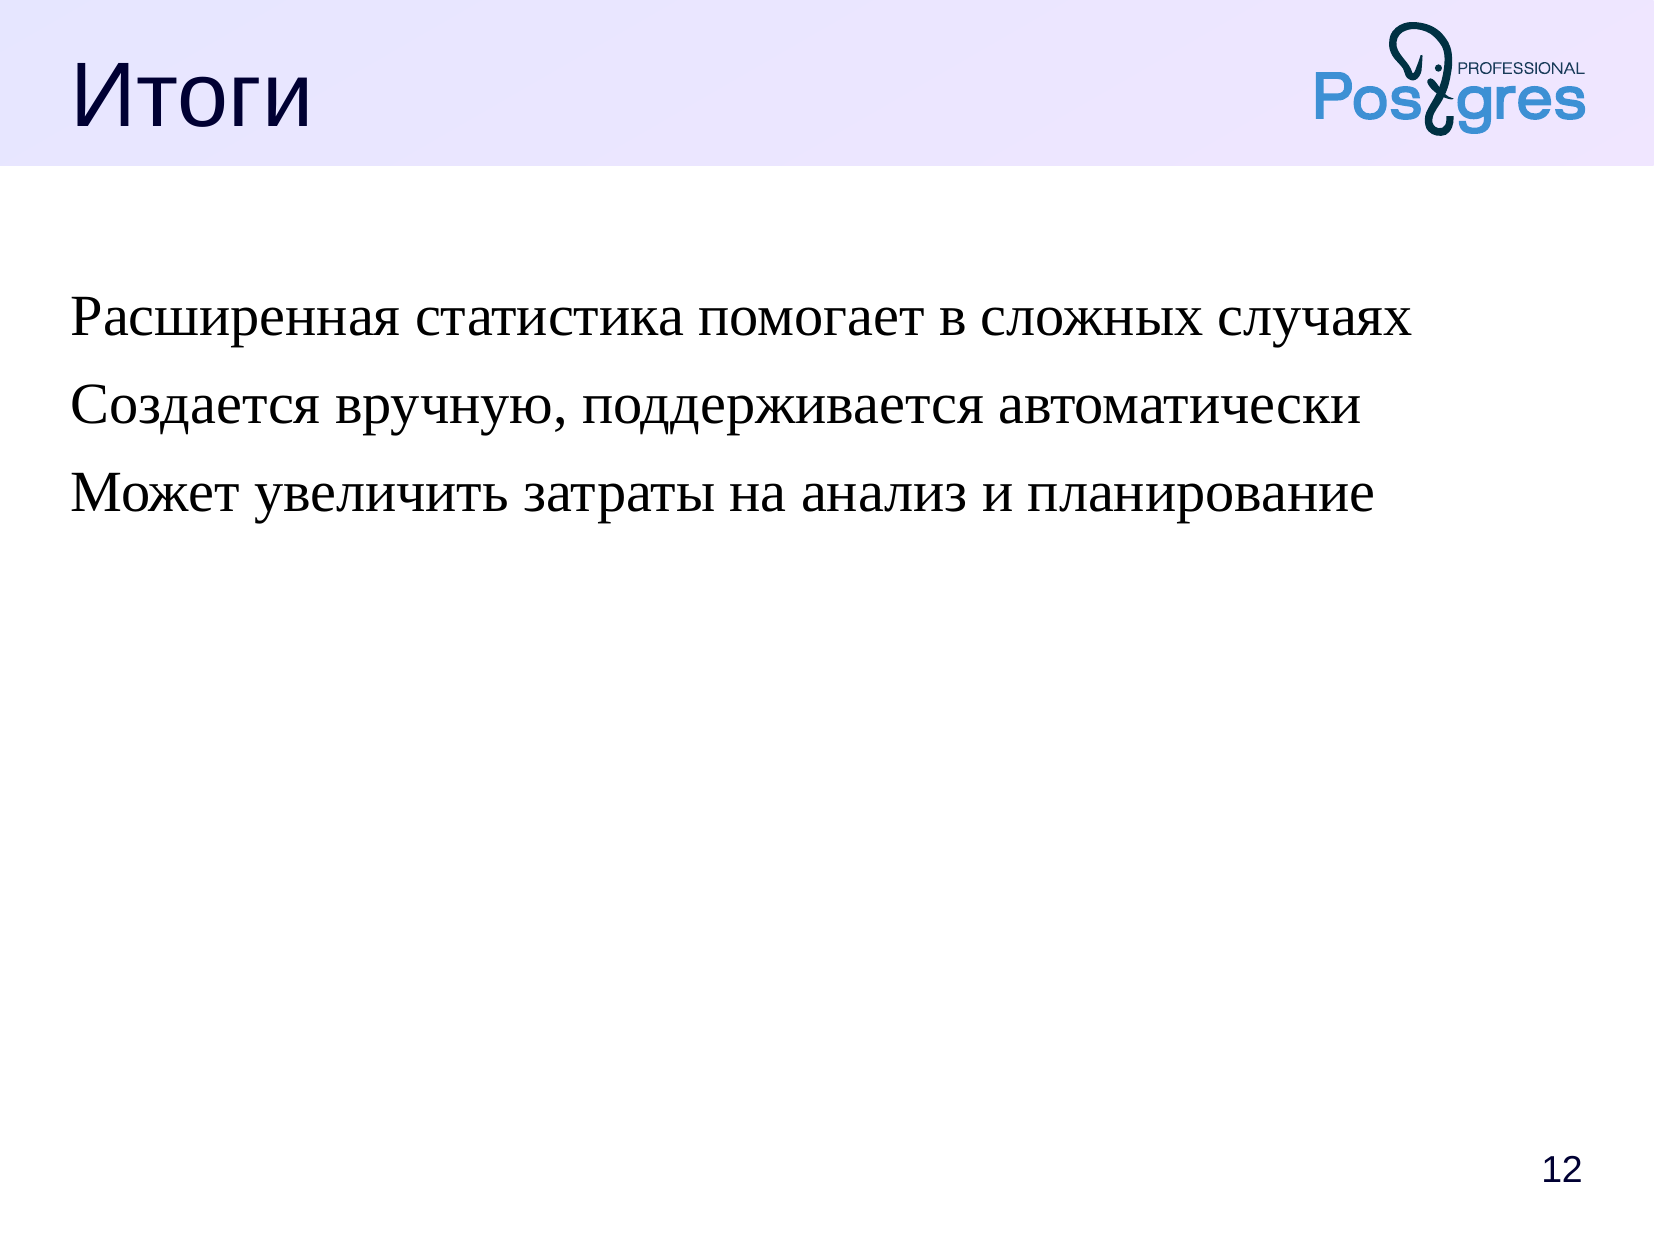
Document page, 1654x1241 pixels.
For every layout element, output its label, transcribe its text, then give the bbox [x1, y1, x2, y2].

list Расширенная статистика помогает в сложных случаях Создается вручную, поддерживается автоматически Может увеличить затраты на анализ и планирование [70, 283, 1583, 1134]
title Итоги [70, 43, 1241, 147]
